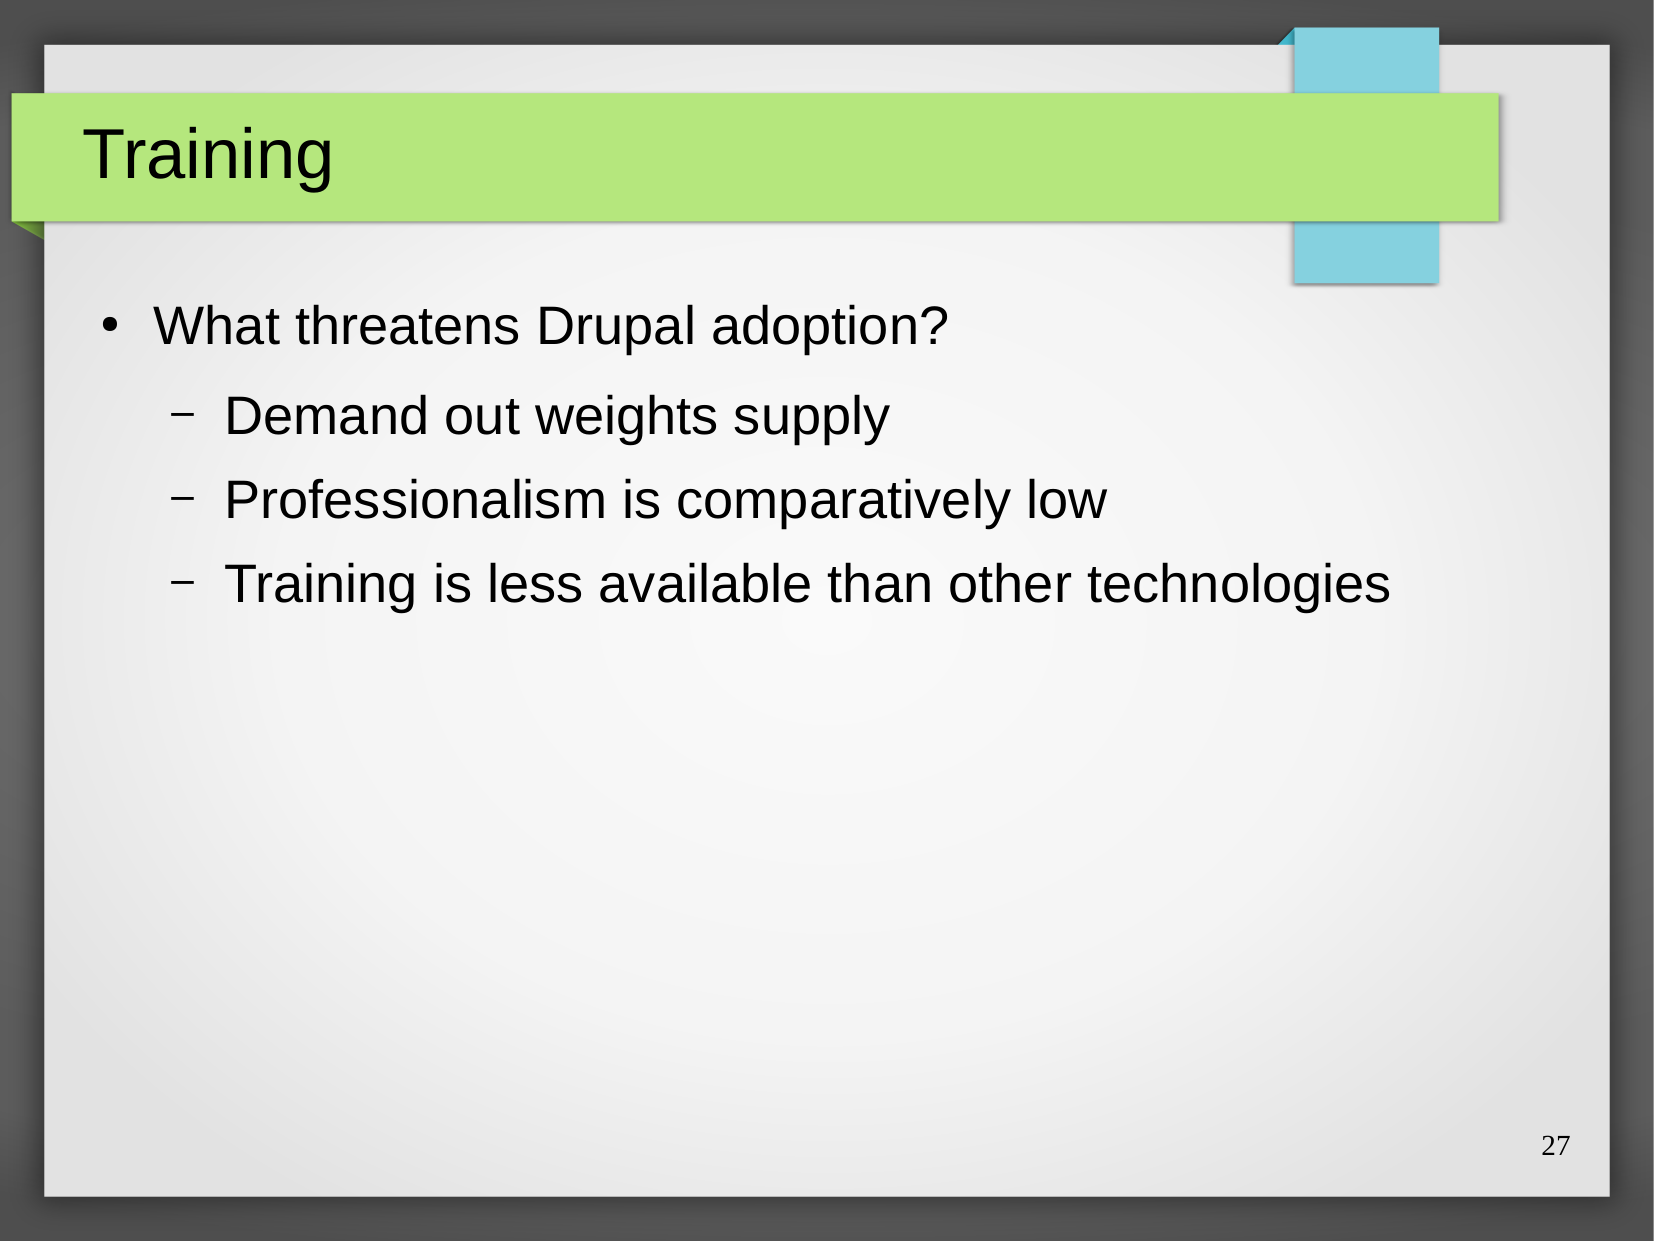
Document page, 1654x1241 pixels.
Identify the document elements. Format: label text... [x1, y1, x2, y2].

picture [0, 0, 1654, 1241]
title Training [82, 94, 1264, 213]
list What threatens Drupal adoption? Demand out weights supply Professionalism is comparatively low Training is less available than other technologies [82, 295, 1571, 1015]
